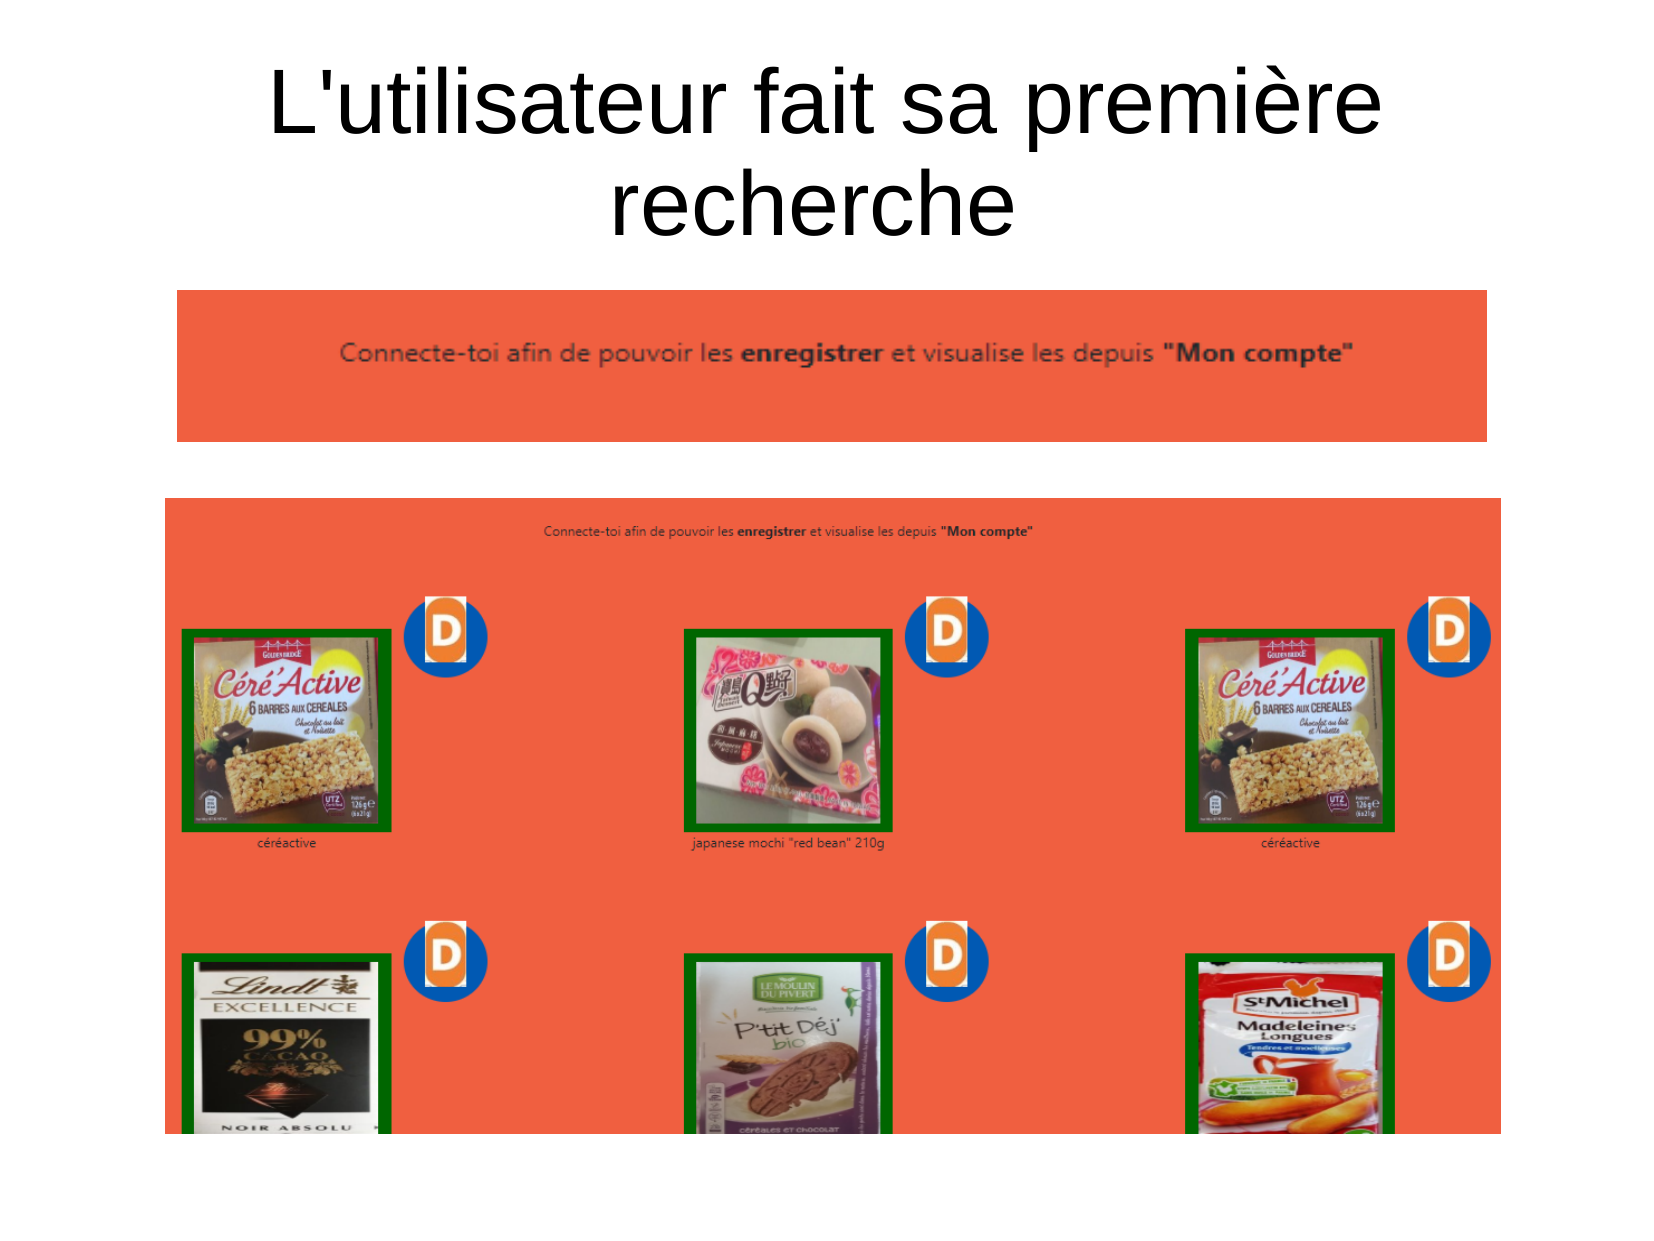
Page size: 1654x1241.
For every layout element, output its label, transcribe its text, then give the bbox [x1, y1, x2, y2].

picture [177, 290, 1487, 442]
title L'utilisateur fait sa première recherche [82, 49, 1571, 257]
picture [165, 498, 1501, 1134]
